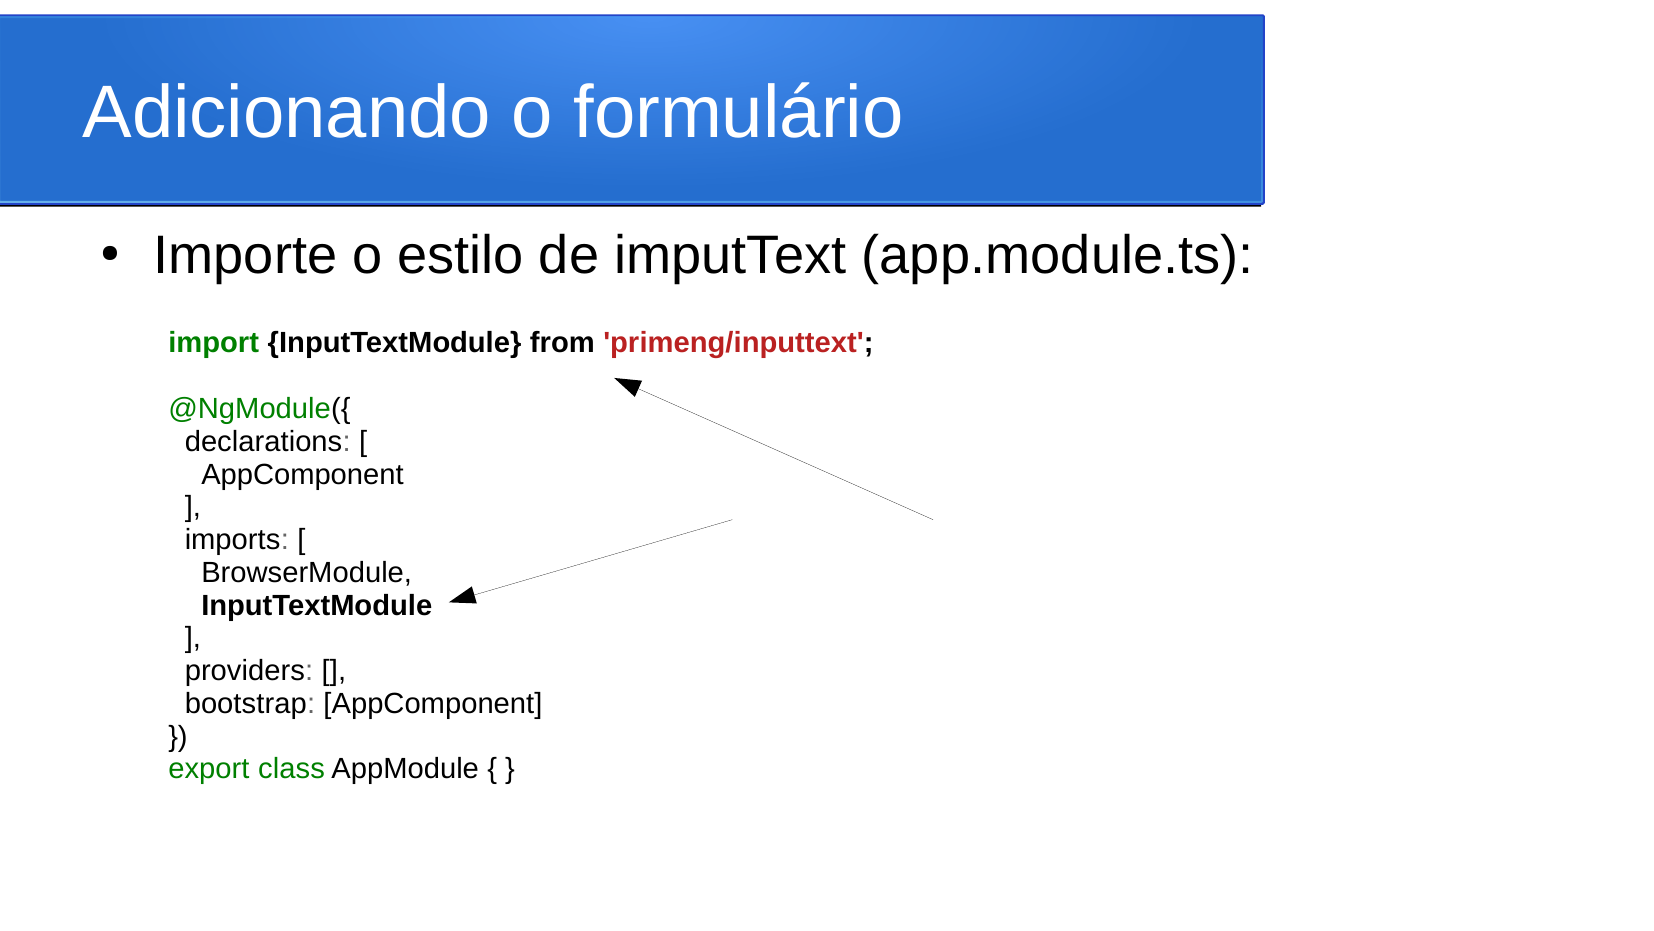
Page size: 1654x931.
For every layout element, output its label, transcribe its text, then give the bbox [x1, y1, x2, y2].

title Adicionando o formulário [82, 35, 1235, 189]
list Importe o estilo de imputText (app.module.ts): [82, 224, 1571, 764]
text_box import {InputTextModule} from 'primeng/inputtext'; @NgModule({ declarations: [ AppComponent ], imports: [ BrowserModule, InputTextModule ], providers: [], bootstrap: [AppComponent] }) export class AppModule { } [153, 319, 910, 826]
